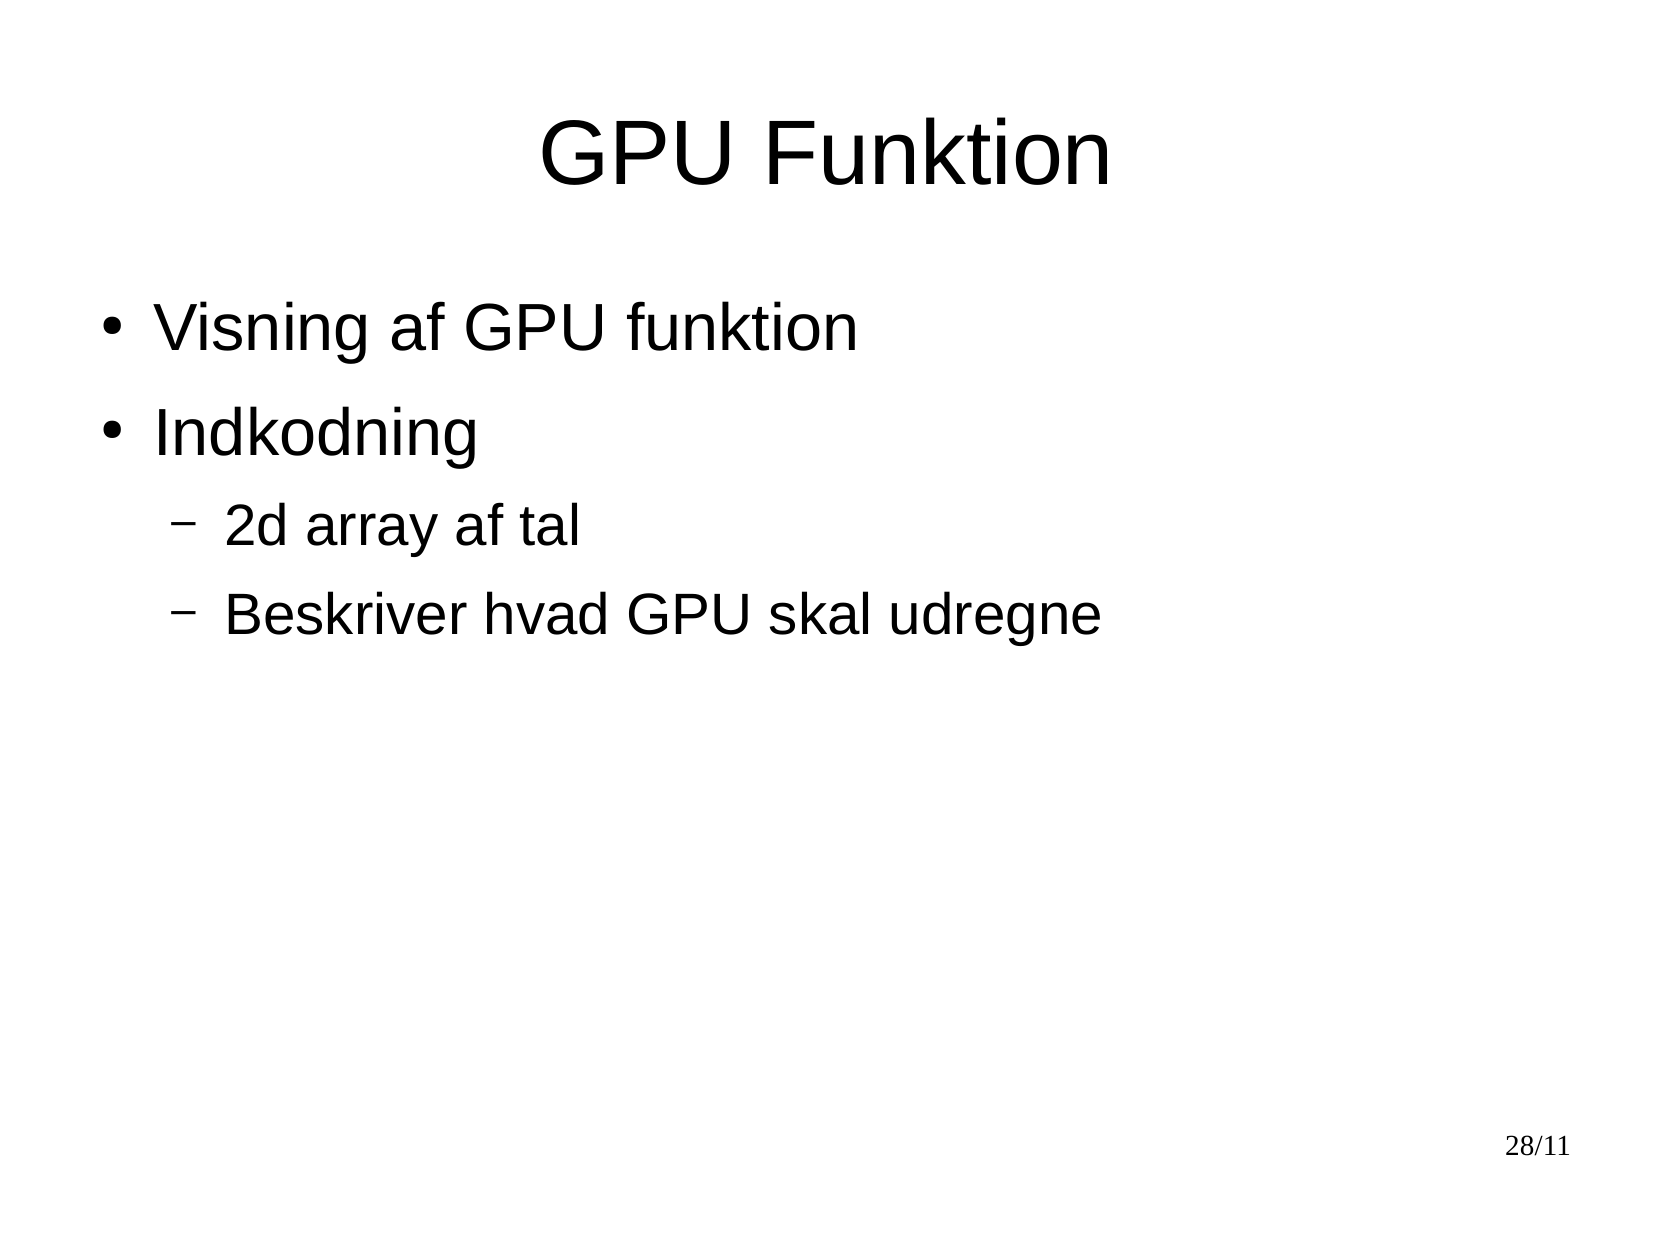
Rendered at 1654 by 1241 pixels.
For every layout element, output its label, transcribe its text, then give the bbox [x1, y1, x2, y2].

title GPU Funktion [82, 49, 1571, 257]
list Visning af GPU funktion Indkodning 2d array af tal Beskriver hvad GPU skal udregne [82, 290, 1571, 1010]
